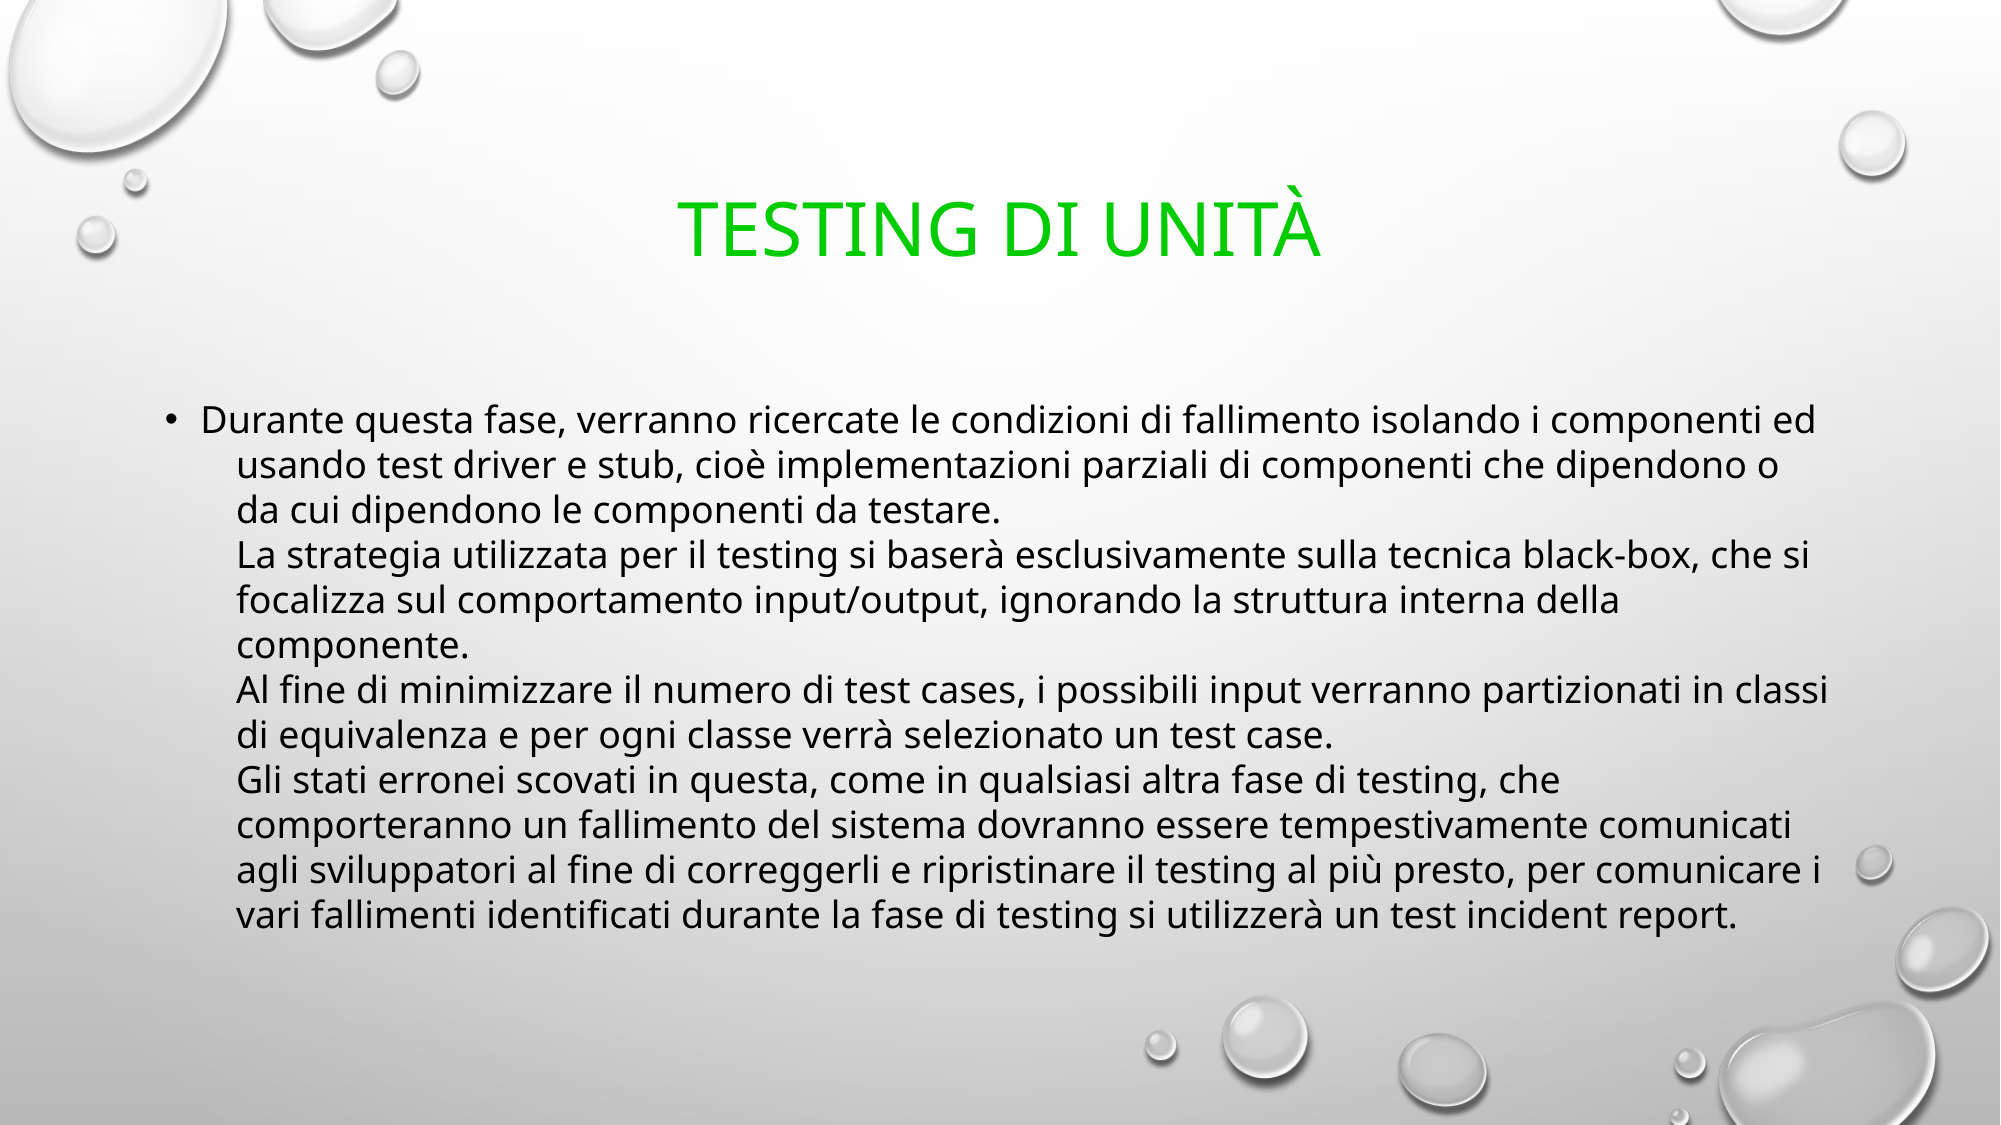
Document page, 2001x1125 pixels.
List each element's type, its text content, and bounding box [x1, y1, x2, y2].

list Durante questa fase, verranno ricercate le condizioni di fallimento isolando i componenti ed usando test driver e stub, cioè implementazioni parziali di componenti che dipendono o da cui dipendono le componenti da testare. La strategia utilizzata per il testing si baserà esclusivamente sulla tecnica black-box, che si focalizza sul comportamento input/output, ignorando la struttura interna della componente. Al fine di minimizzare il numero di test cases, i possibili input verranno partizionati in classi di equivalenza e per ogni classe verrà selezionato un test case. Gli stati erronei scovati in questa, come in qualsiasi altra fase di testing, che comporteranno un fallimento del sistema dovranno essere tempestivamente comunicati agli sviluppatori al fine di correggerli e ripristinare il testing al più presto, per comunicare i vari fallimenti identificati durante la fase di testing si utilizzerà un test incident report. [149, 388, 1850, 950]
title Testing di unità [149, 101, 1851, 364]
